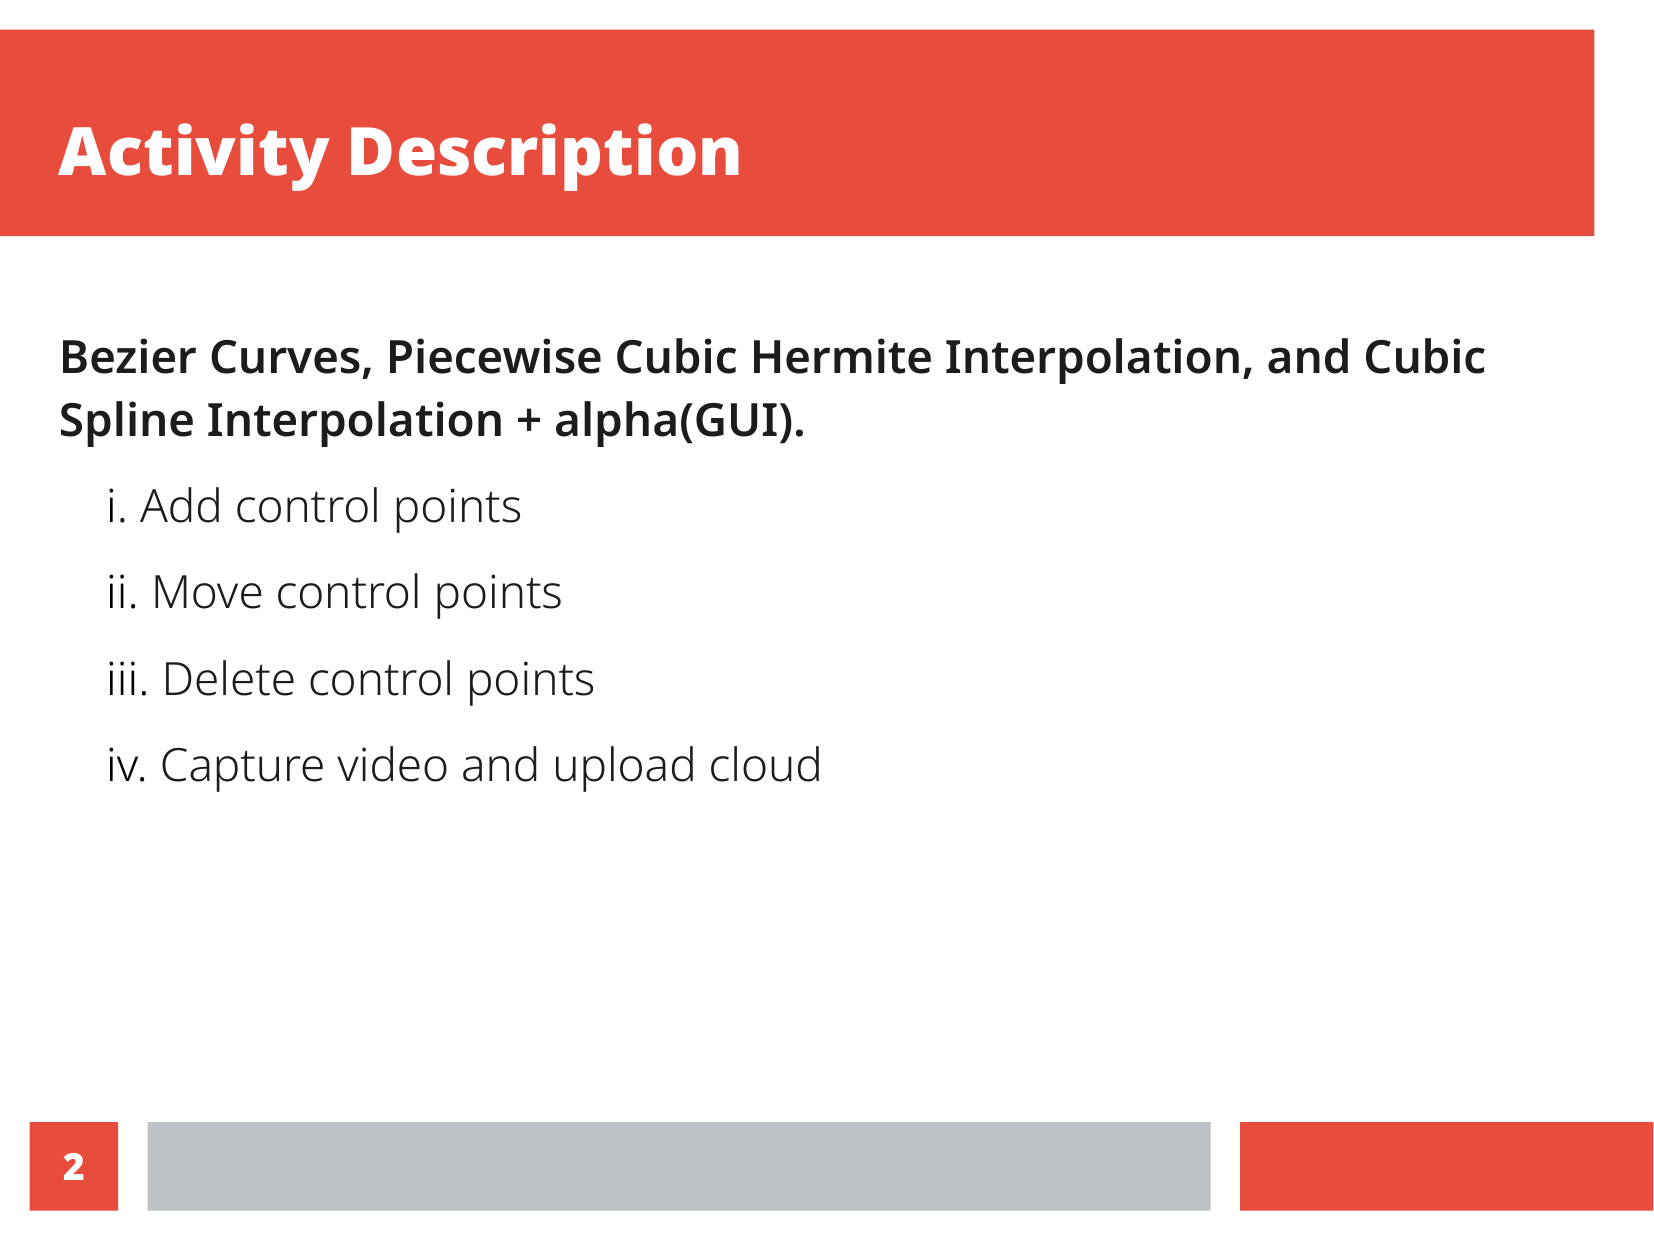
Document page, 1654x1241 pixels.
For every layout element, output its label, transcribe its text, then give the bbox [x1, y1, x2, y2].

list Bezier Curves, Piecewise Cubic Hermite Interpolation, and Cubic Spline Interpolation + alpha(GUI). Add control points Move control points Delete control points Capture video and upload cloud [59, 324, 1565, 1093]
title Activity Description [59, 47, 1595, 196]
